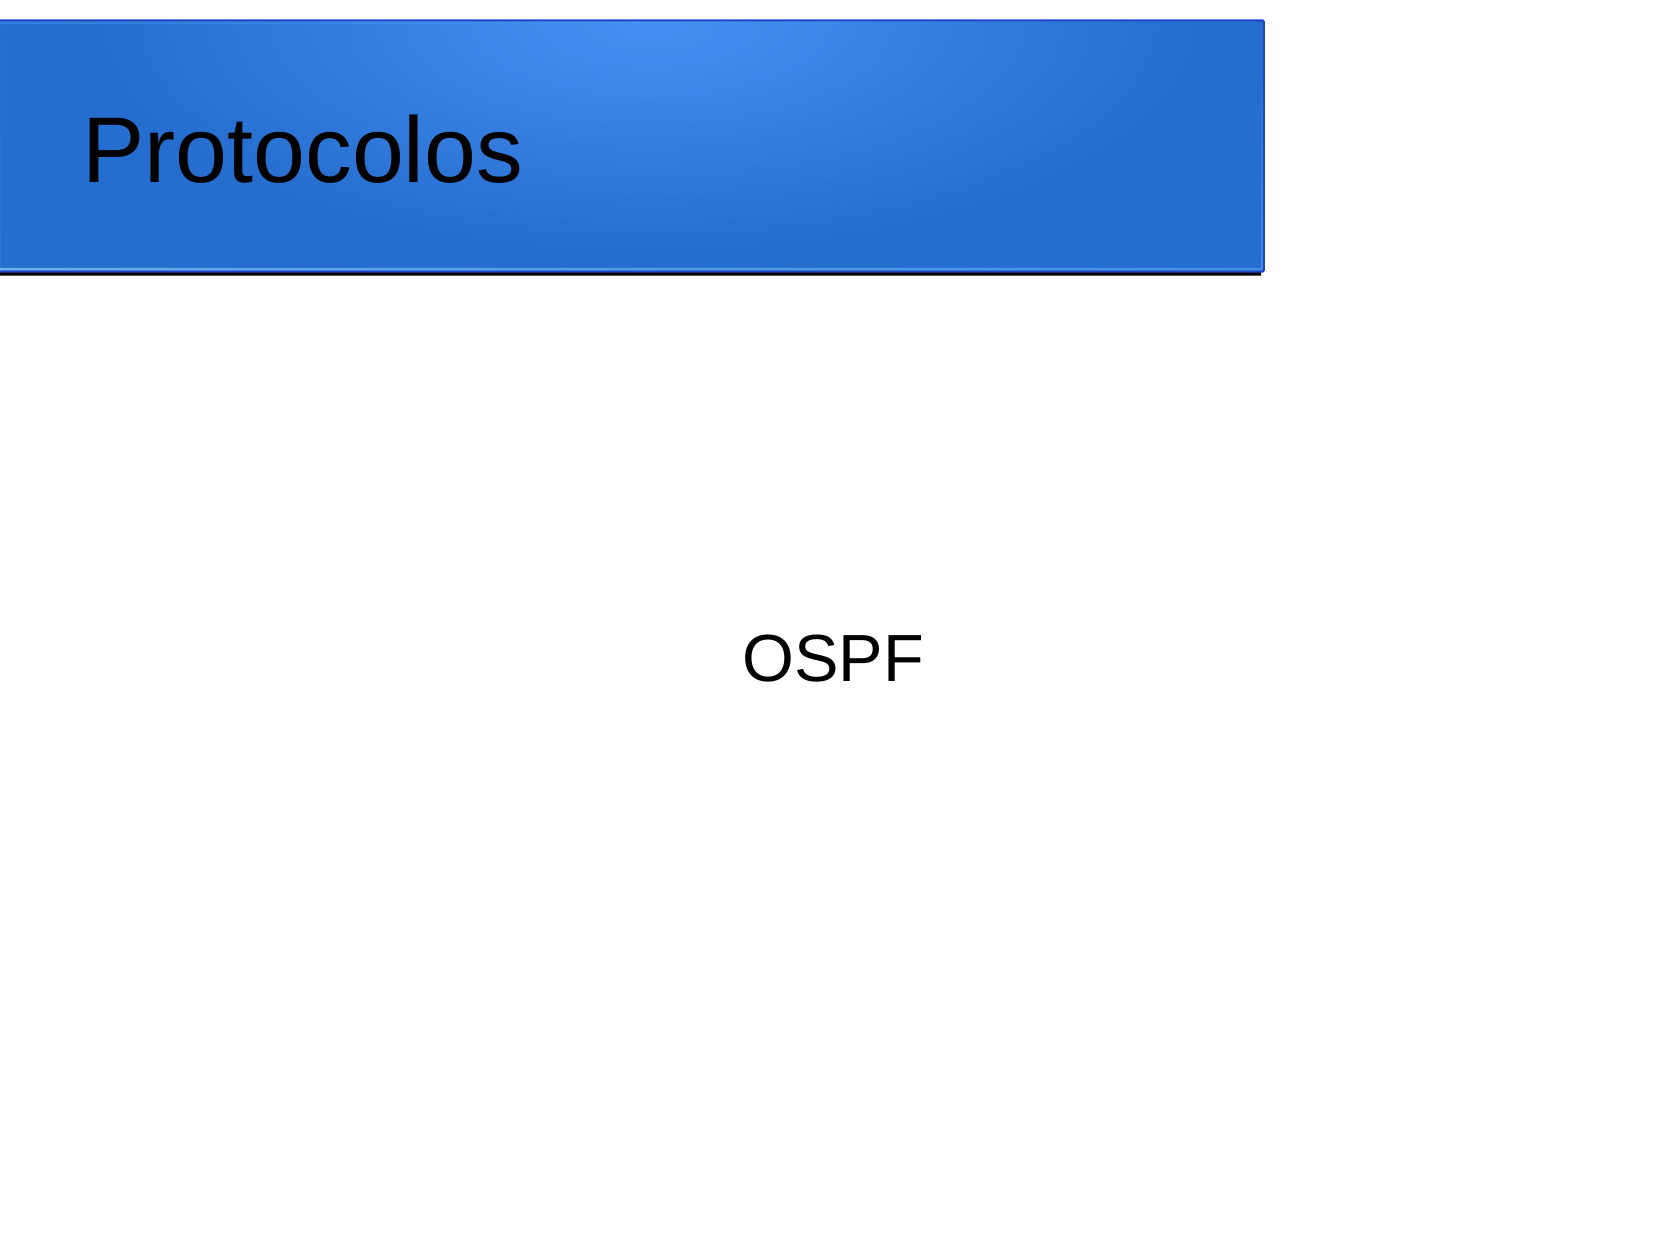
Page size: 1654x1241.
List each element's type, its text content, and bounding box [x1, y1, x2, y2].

title Protocolos [82, 47, 1235, 252]
title OSPF [88, 555, 1578, 763]
